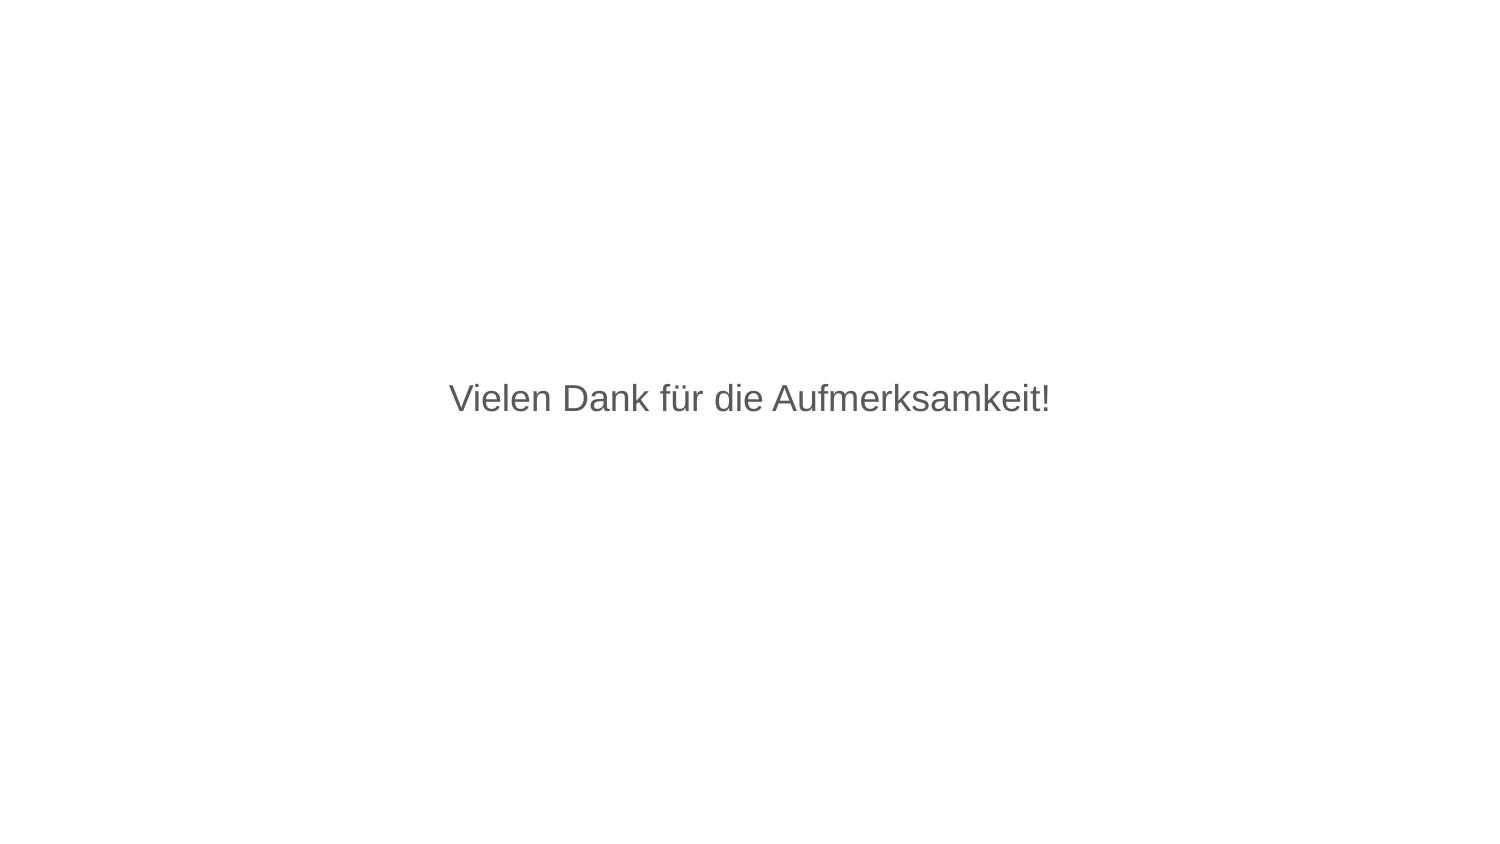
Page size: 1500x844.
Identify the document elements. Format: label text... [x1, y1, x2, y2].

list Vielen Dank für die Aufmerksamkeit! [51, 189, 1449, 750]
